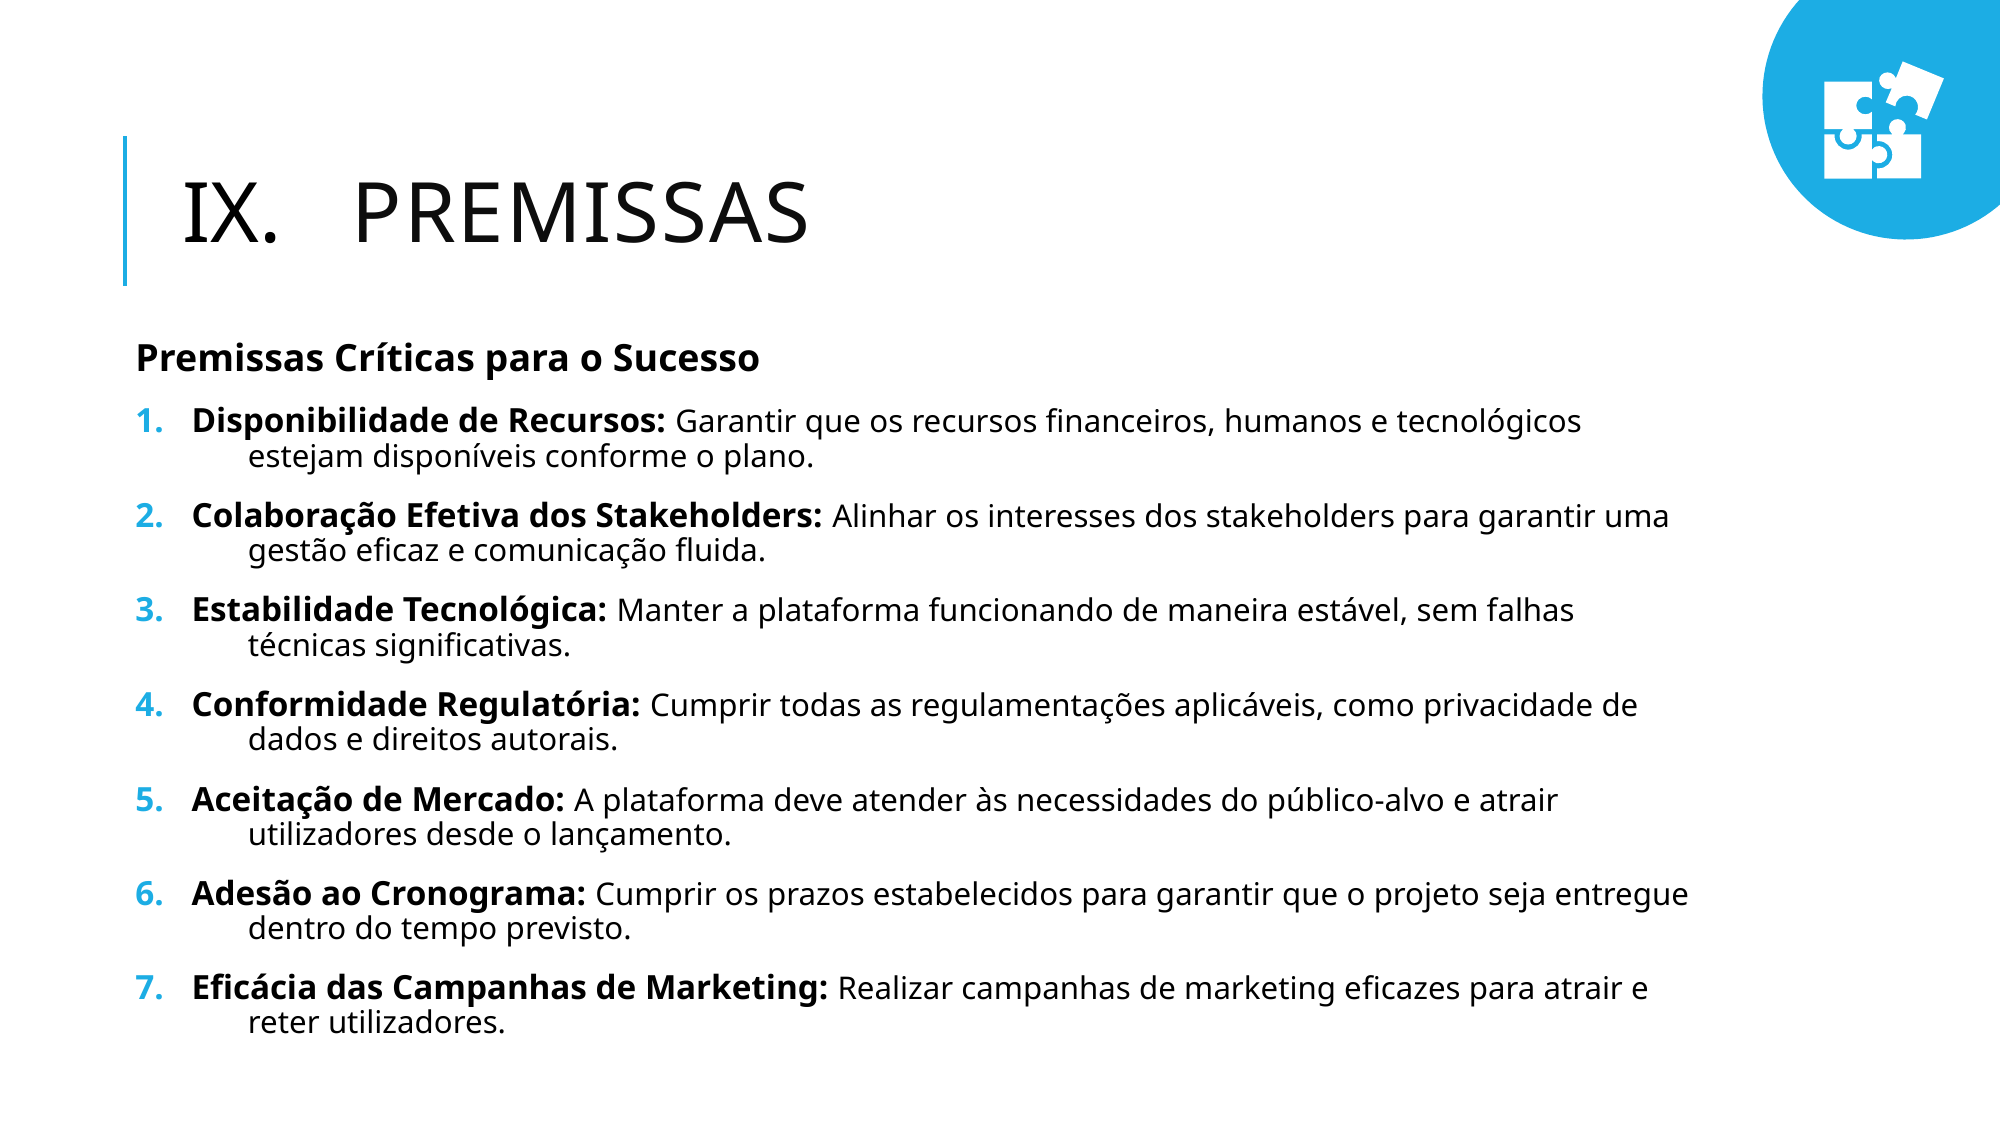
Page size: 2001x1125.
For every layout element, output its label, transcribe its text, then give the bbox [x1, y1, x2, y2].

list Premissas Críticas para o Sucesso Disponibilidade de Recursos: Garantir que os recursos financeiros, humanos e tecnológicos estejam disponíveis conforme o plano. Colaboração Efetiva dos Stakeholders: Alinhar os interesses dos stakeholders para garantir uma gestão eficaz e comunicação fluida. Estabilidade Tecnológica: Manter a plataforma funcionando de maneira estável, sem falhas técnicas significativas. Conformidade Regulatória: Cumprir todas as regulamentações aplicáveis, como privacidade de dados e direitos autorais. Aceitação de Mercado: A plataforma deve atender às necessidades do público-alvo e atrair utilizadores desde o lançamento. Adesão ao Cronograma: Cumprir os prazos estabelecidos para garantir que o projeto seja entregue dentro do tempo previsto. Eficácia das Campanhas de Marketing: Realizar campanhas de marketing eficazes para atrair e reter utilizadores. [127, 331, 1701, 1096]
text_box [1762, 0, 2000, 240]
title Premissas [168, 96, 1763, 343]
